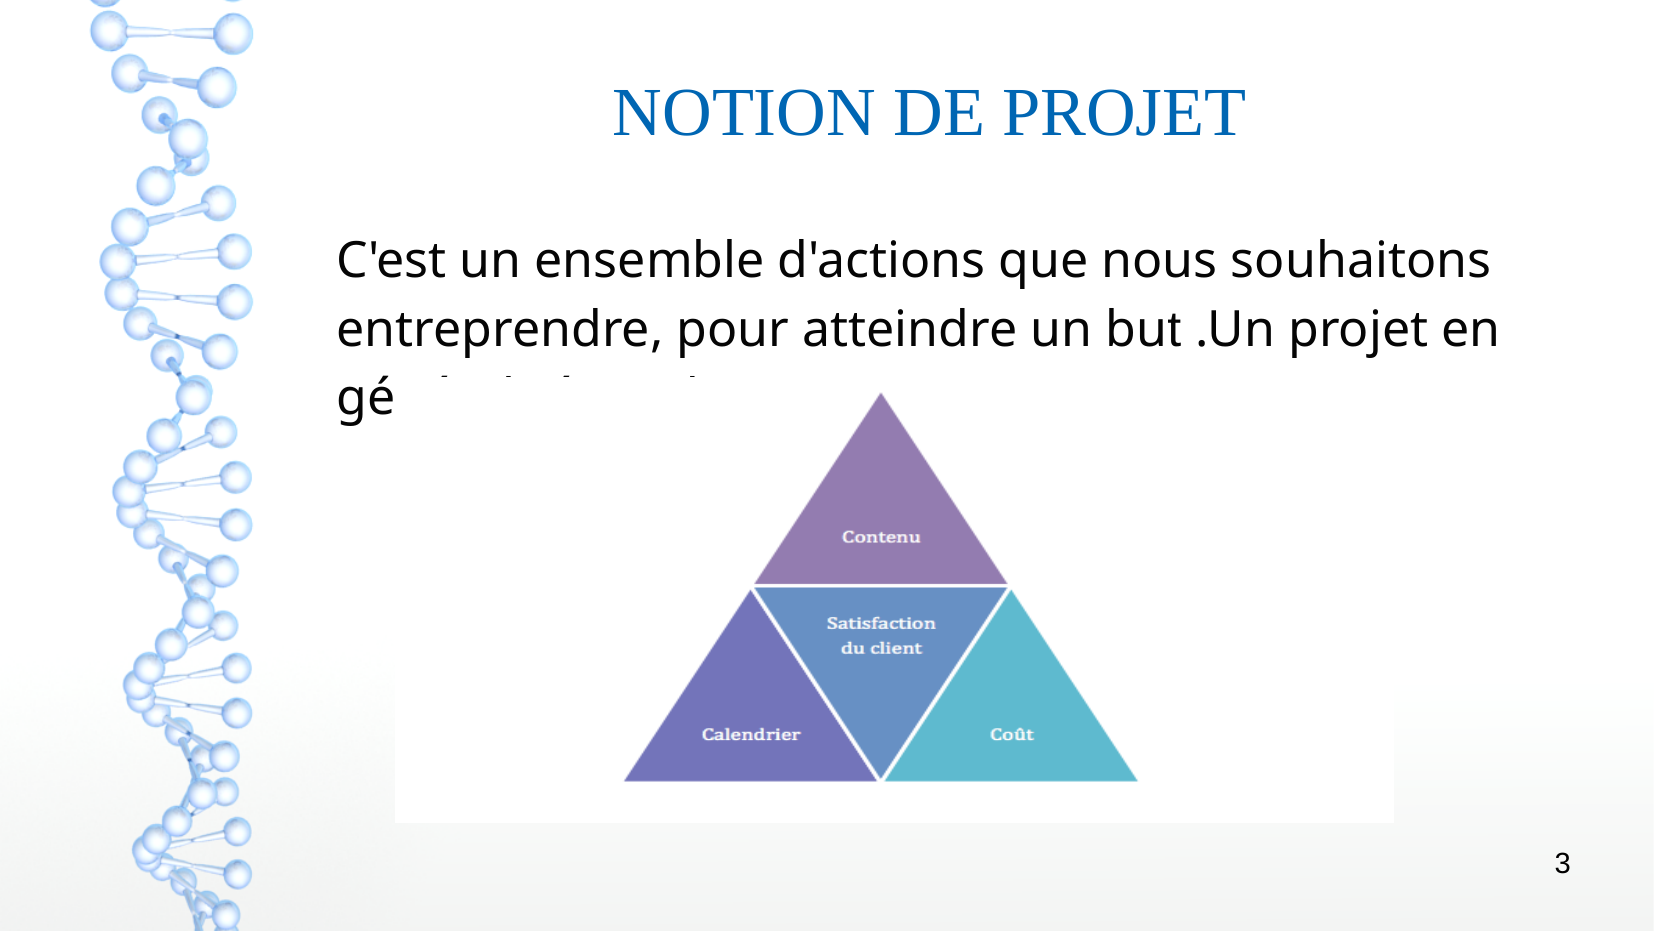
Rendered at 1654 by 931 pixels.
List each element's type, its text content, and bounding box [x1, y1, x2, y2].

title NOTION DE PROJET [265, 35, 1595, 189]
list C'est un ensemble d'actions que nous souhaitons entreprendre, pour atteindre un but .Un projet en général répond au 3C : [265, 224, 1595, 764]
picture [0, 0, 1654, 931]
